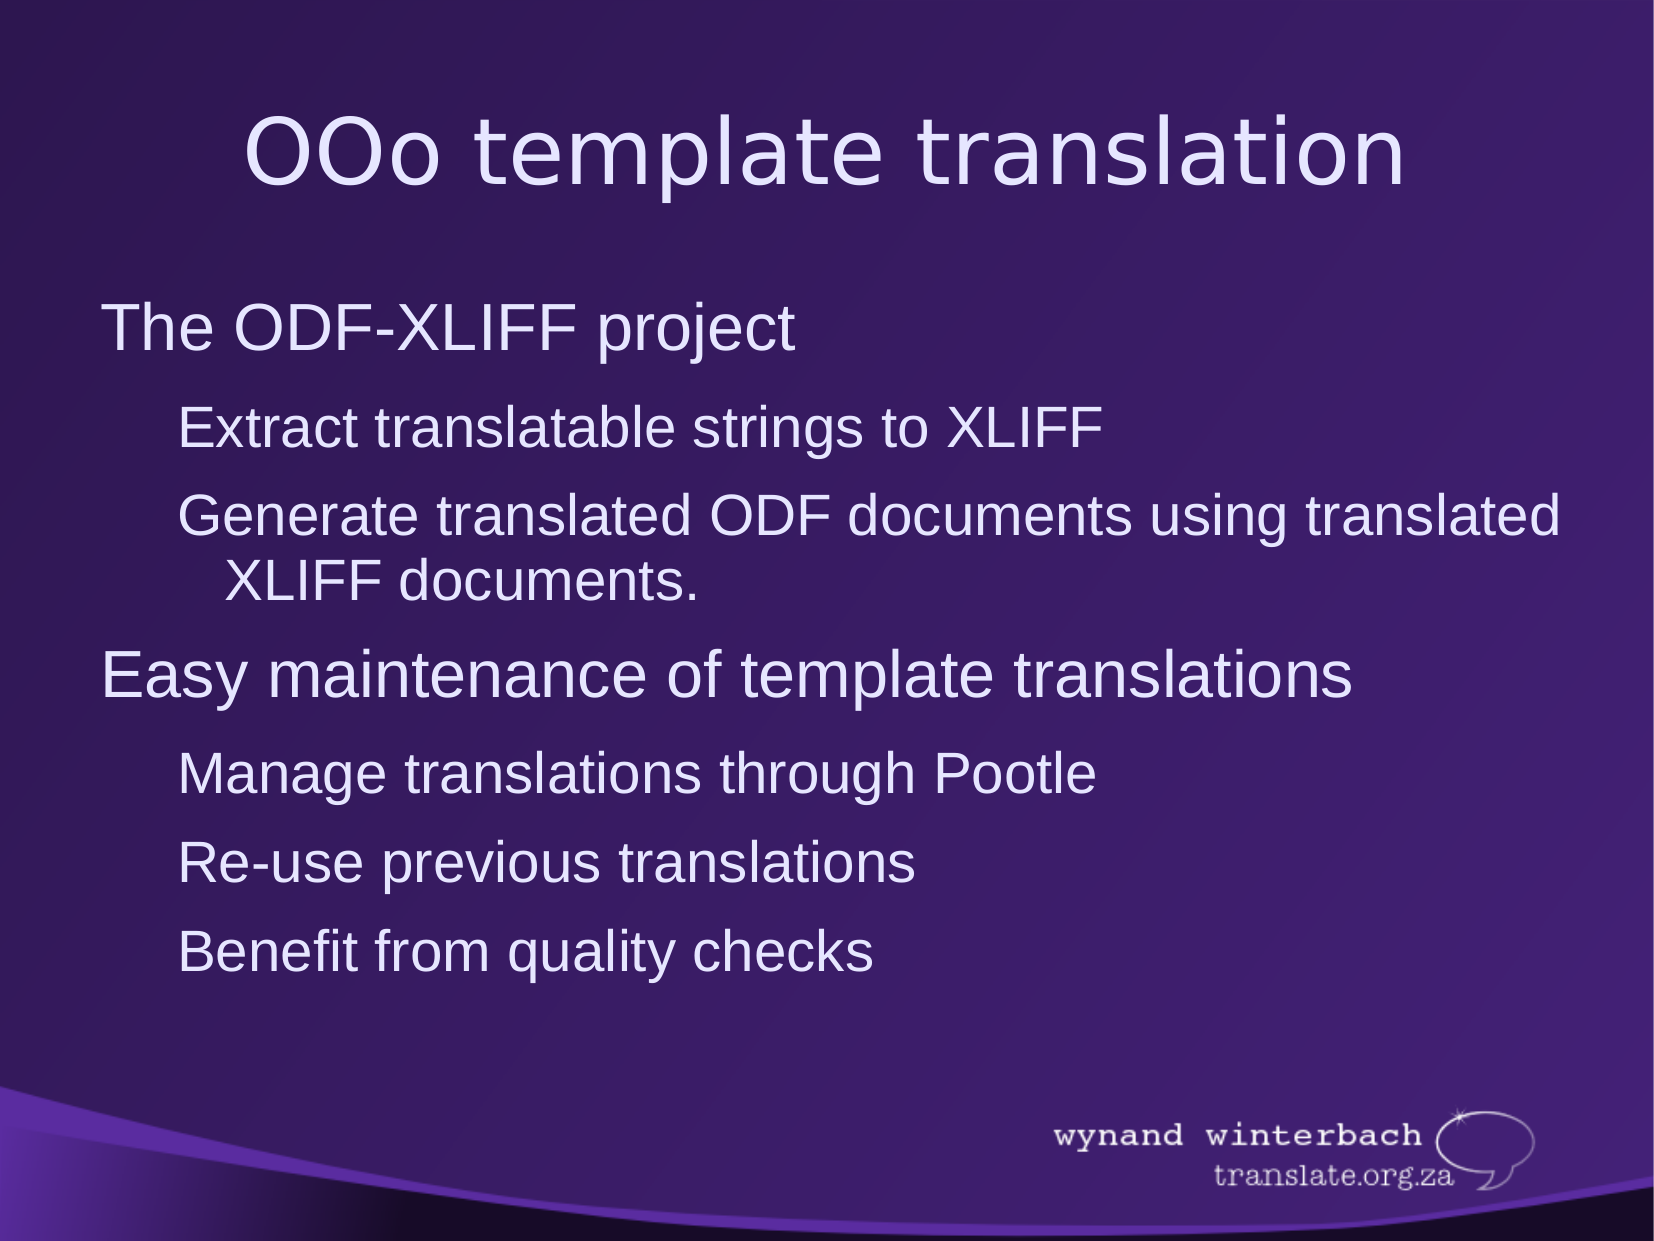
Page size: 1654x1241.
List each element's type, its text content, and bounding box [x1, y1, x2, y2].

title OOo template translation [82, 49, 1571, 257]
picture [0, 0, 1654, 1241]
list The ODF-XLIFF project Extract translatable strings to XLIFF Generate translated ODF documents using translated XLIFF documents. Easy maintenance of template translations Manage translations through Pootle Re-use previous translations Benefit from quality checks [82, 290, 1565, 984]
